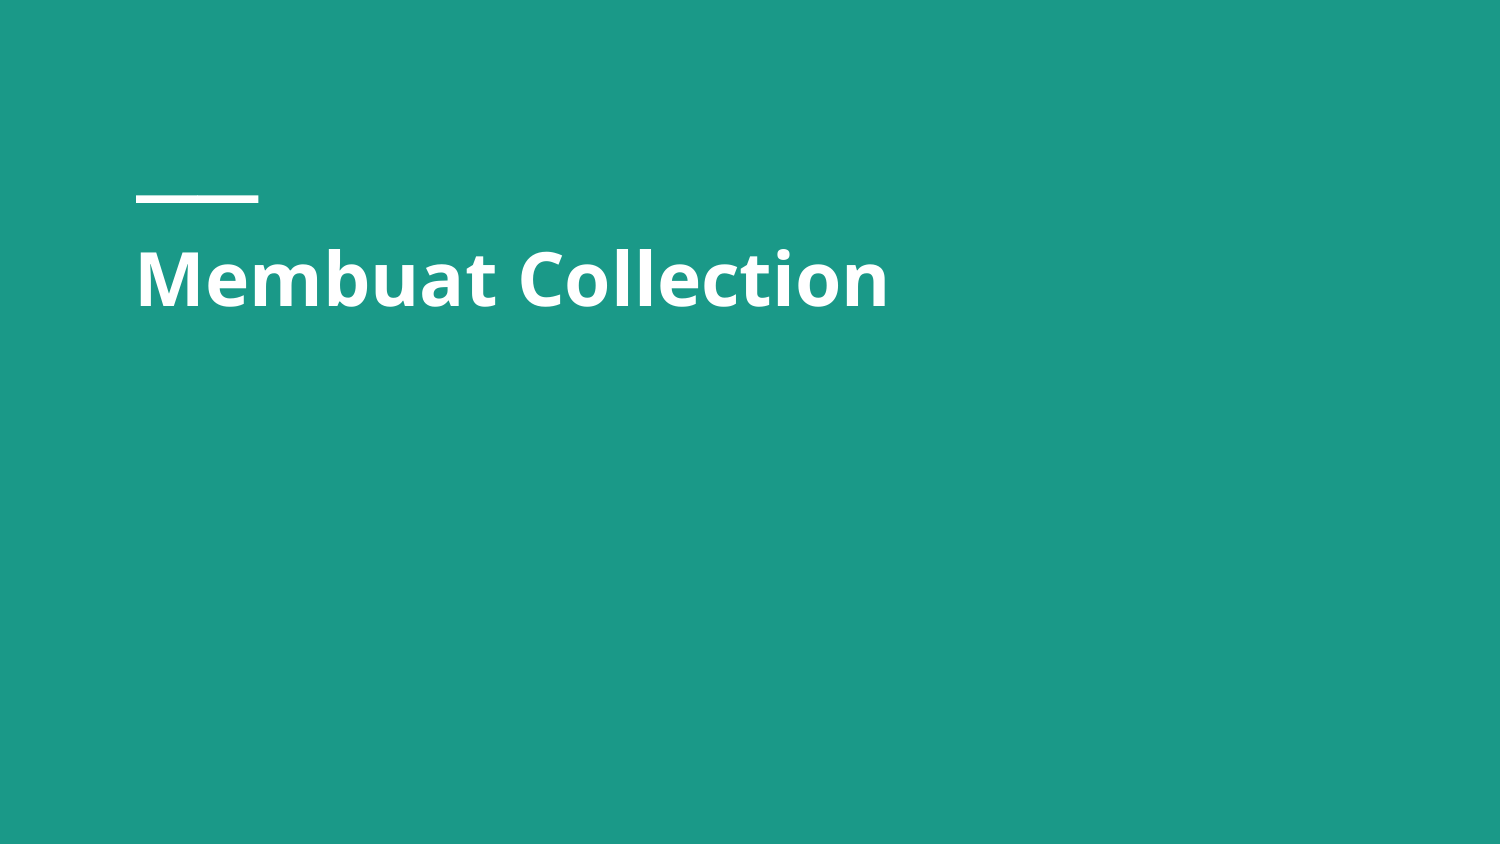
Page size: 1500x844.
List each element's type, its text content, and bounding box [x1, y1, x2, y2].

title Membuat Collection [119, 216, 1381, 466]
